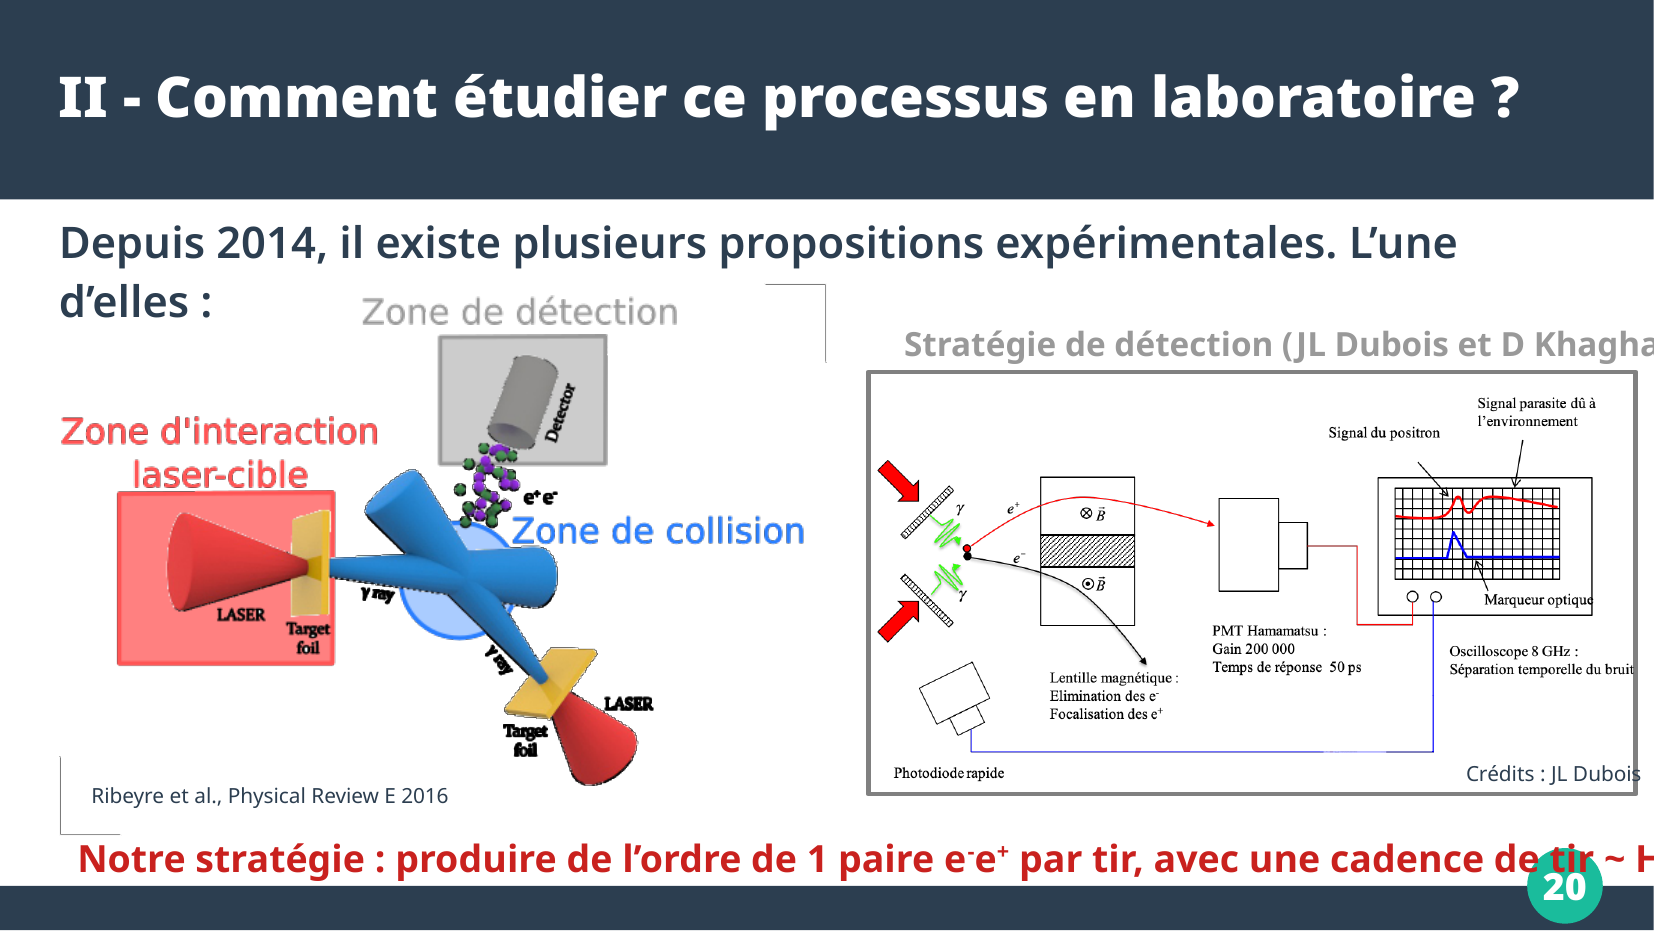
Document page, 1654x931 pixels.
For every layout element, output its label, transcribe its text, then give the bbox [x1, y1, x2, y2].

text_box Stratégie de détection (JL Dubois et D Khaghani) [889, 315, 1625, 373]
picture [59, 331, 827, 836]
picture [868, 392, 1636, 786]
text_box [868, 371, 1636, 392]
text_box Crédits : JL Dubois [1451, 753, 1641, 795]
text_box [868, 786, 1451, 795]
title II - Comment étudier ce processus en laboratoire ? [59, 37, 1595, 155]
list Depuis 2014, il existe plusieurs propositions expérimentales. L’une d’elles : [59, 212, 1595, 331]
text_box Ribeyre et al., Physical Review E 2016 [76, 775, 427, 817]
text_box Notre stratégie : produire de l’ordre de 1 paire e-e+ par tir, avec une cadence de tir ~ Hz [62, 818, 1548, 897]
